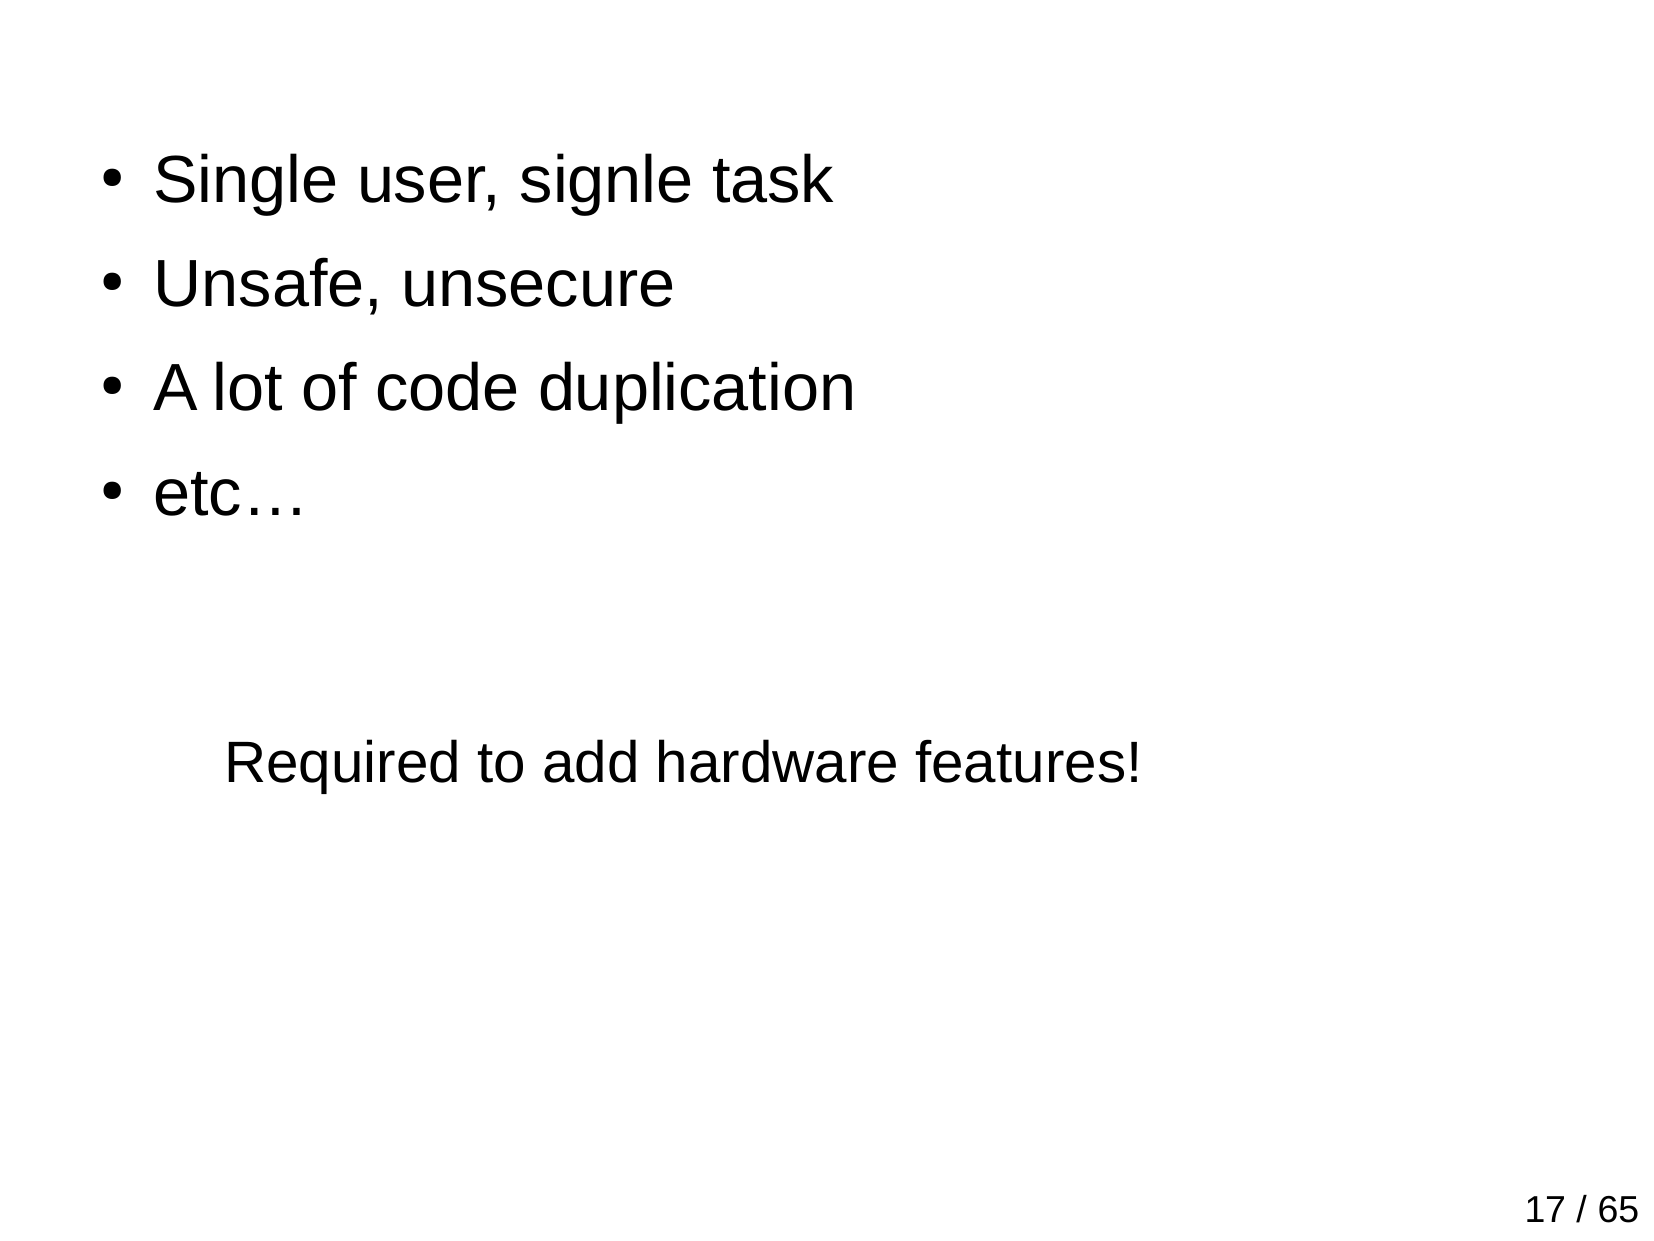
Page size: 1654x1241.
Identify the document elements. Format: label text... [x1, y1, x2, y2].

list Single user, signle task Unsafe, unsecure A lot of code duplication etc… Required to add hardware features! [82, 141, 1571, 1010]
text_box <number> / 65 [1380, 1181, 1654, 1238]
